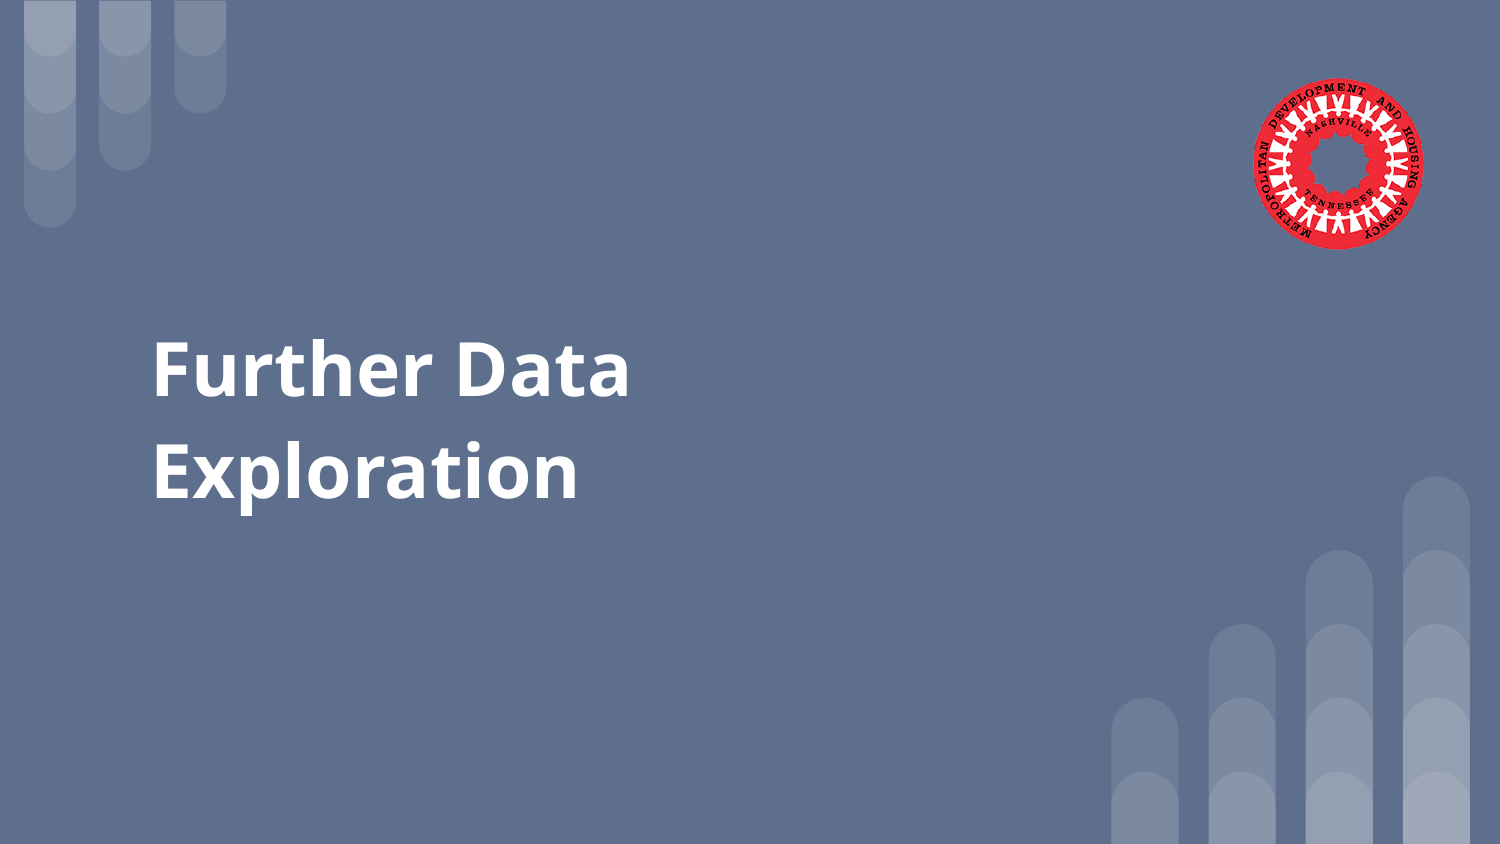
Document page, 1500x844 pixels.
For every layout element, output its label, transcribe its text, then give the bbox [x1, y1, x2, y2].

title Further Data Exploration [135, 264, 1097, 572]
picture [1185, 76, 1491, 251]
